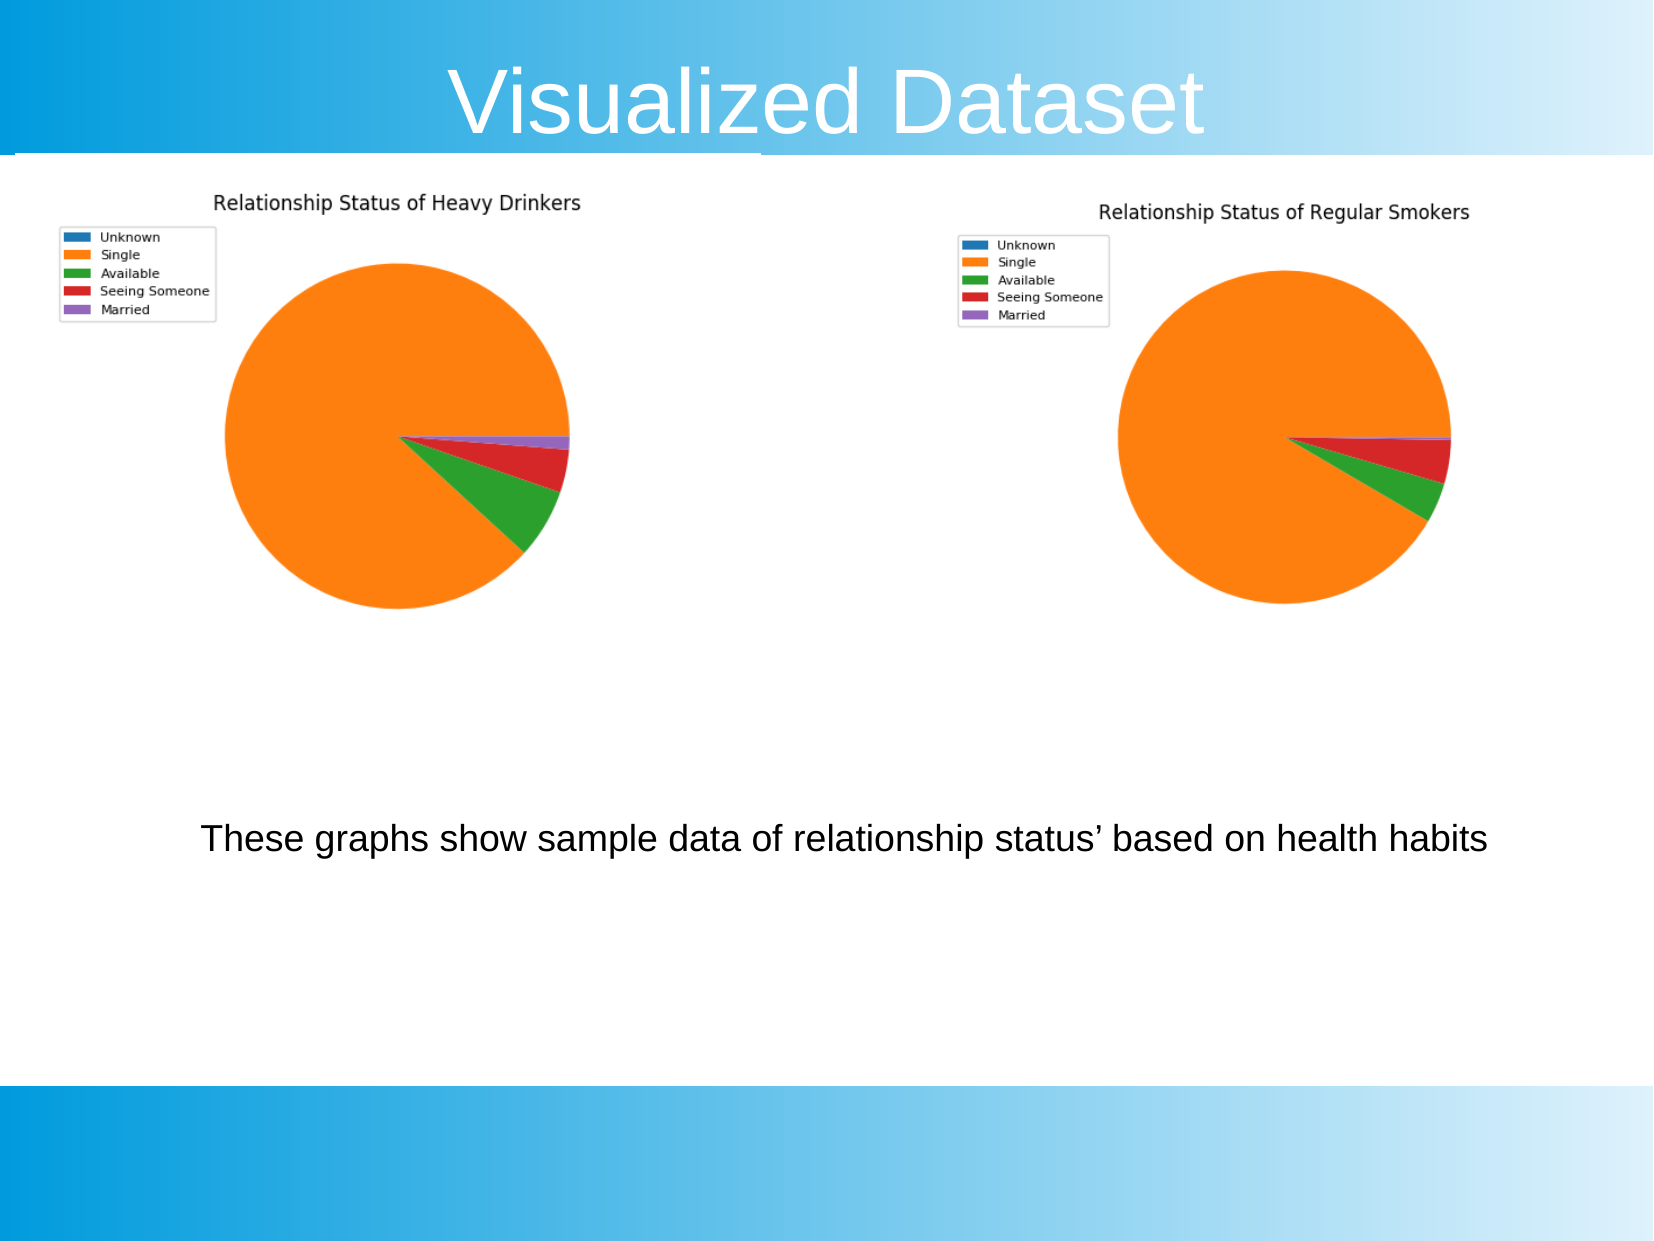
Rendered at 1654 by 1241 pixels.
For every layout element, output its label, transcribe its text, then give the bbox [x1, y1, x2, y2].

picture [15, 153, 761, 714]
picture [915, 164, 1636, 706]
title Visualized Dataset [82, 49, 1571, 155]
text_box These graphs show sample data of relationship status’ based on health habits [99, 810, 1591, 931]
